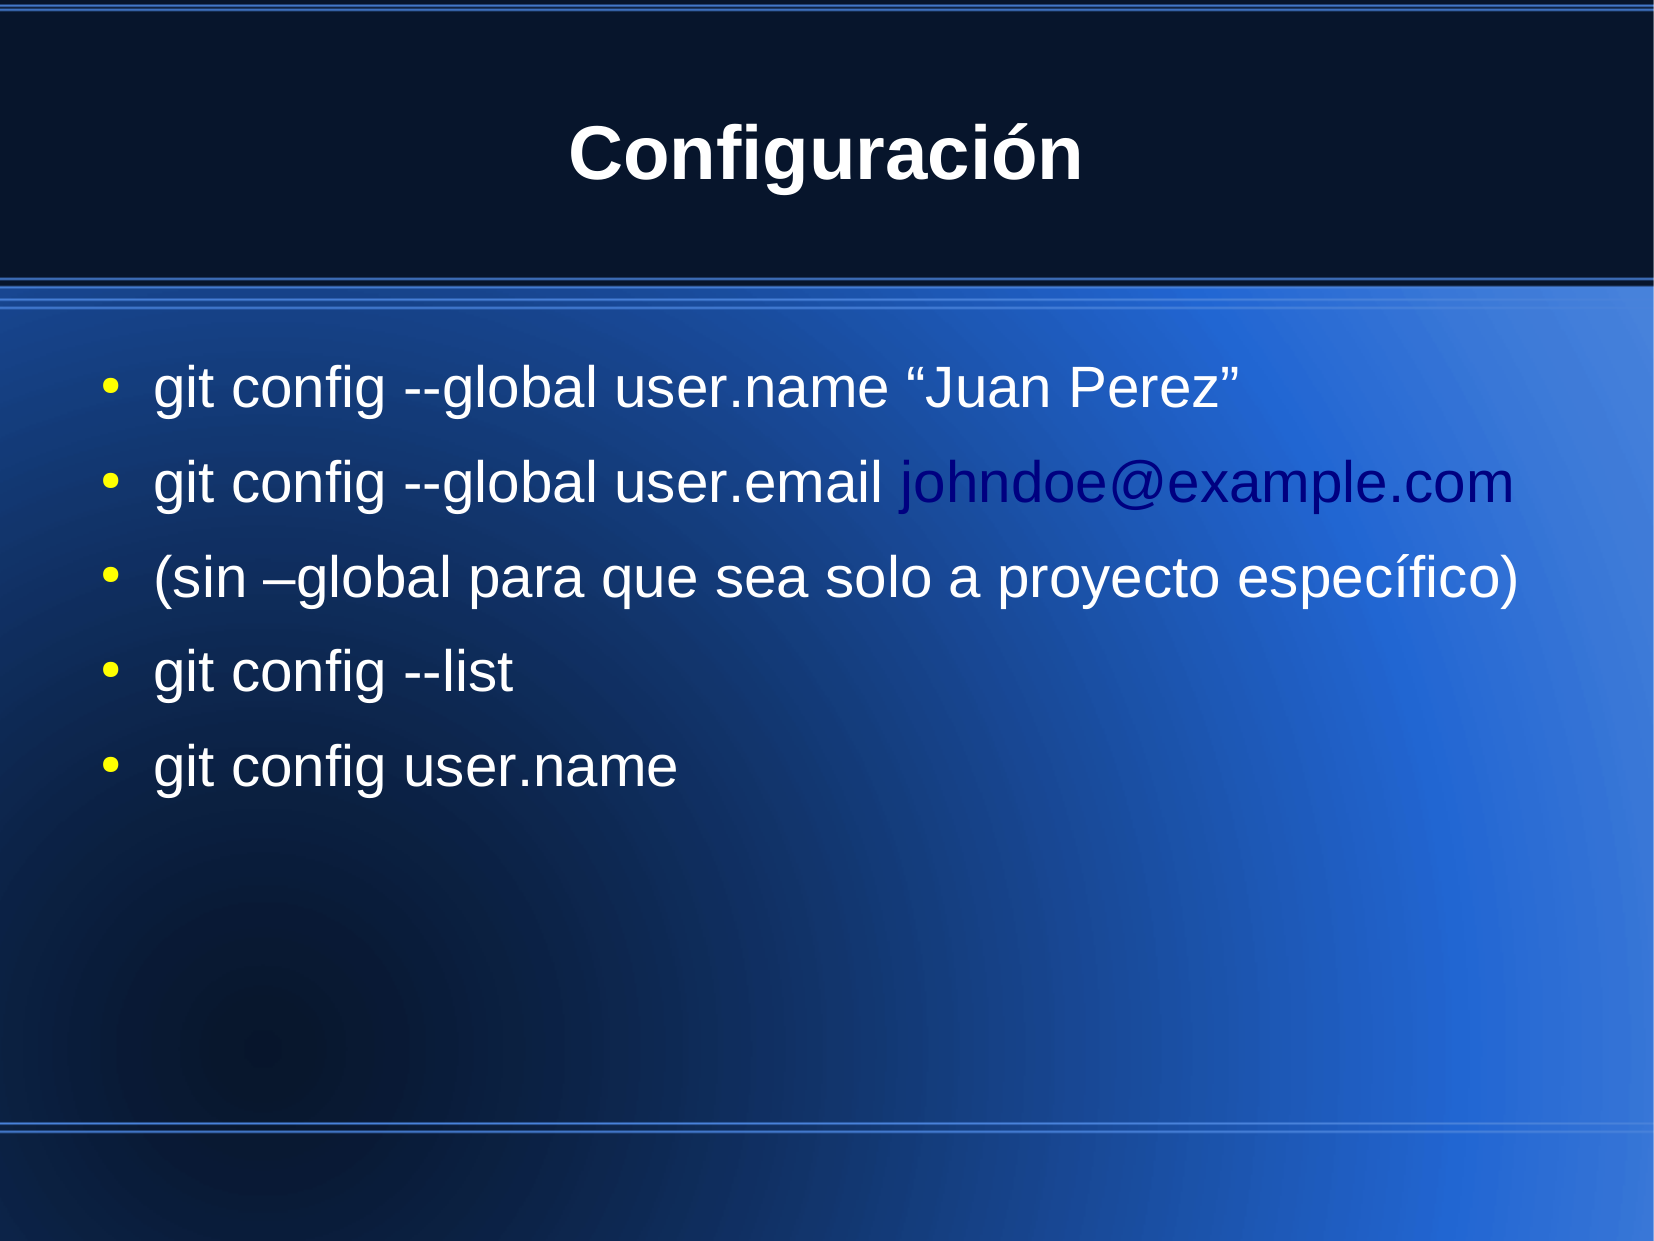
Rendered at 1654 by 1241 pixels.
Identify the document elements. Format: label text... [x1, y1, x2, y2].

list git config --global user.name “Juan Perez” git config --global user.email johndoe@example.com (sin –global para que sea solo a proyecto específico) git config --list git config user.name [82, 355, 1571, 1075]
picture [0, 0, 1654, 1241]
title Configuración [82, 49, 1571, 257]
